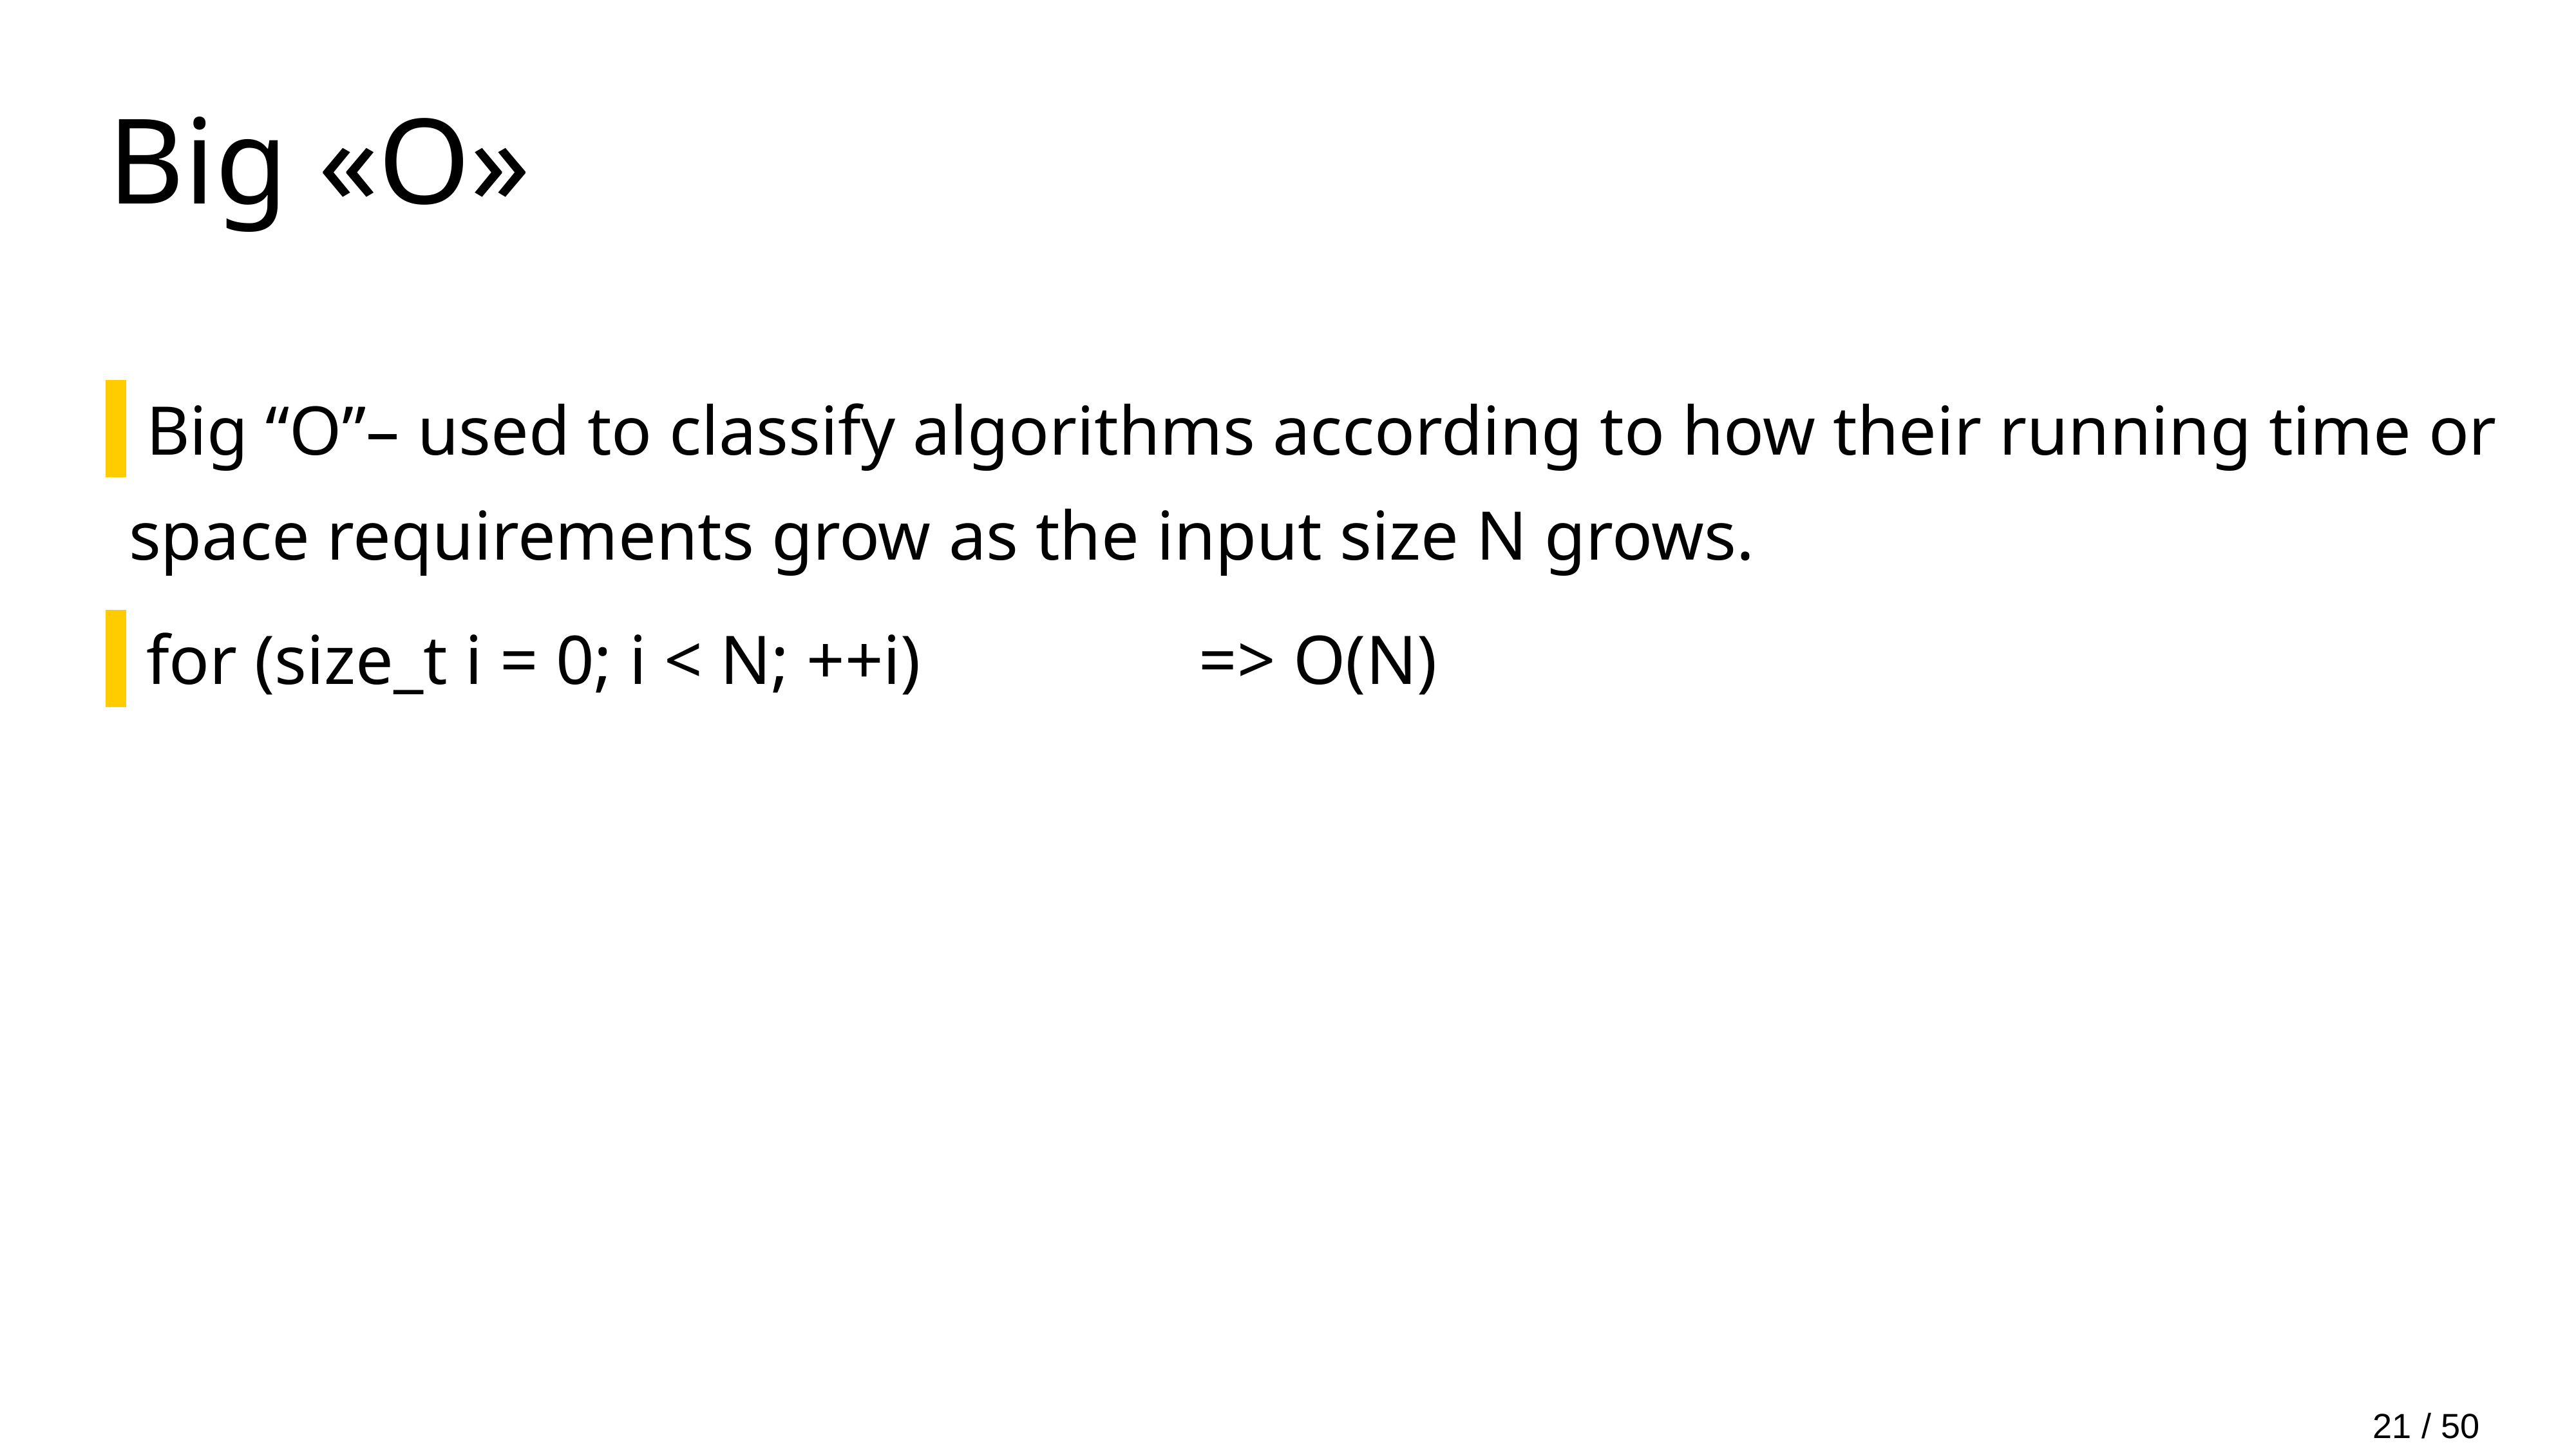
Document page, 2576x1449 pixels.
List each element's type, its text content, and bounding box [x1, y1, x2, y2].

title Big «О» [108, 80, 2468, 242]
text_box Big “О”– used to classify algorithms according to how their running time or space requirements grow as the input size N grows. for (size_t i = 0; i < N; ++i) => O(N) [96, 364, 2512, 1419]
text_box <number> / 50 [2363, 1402, 2576, 1449]
